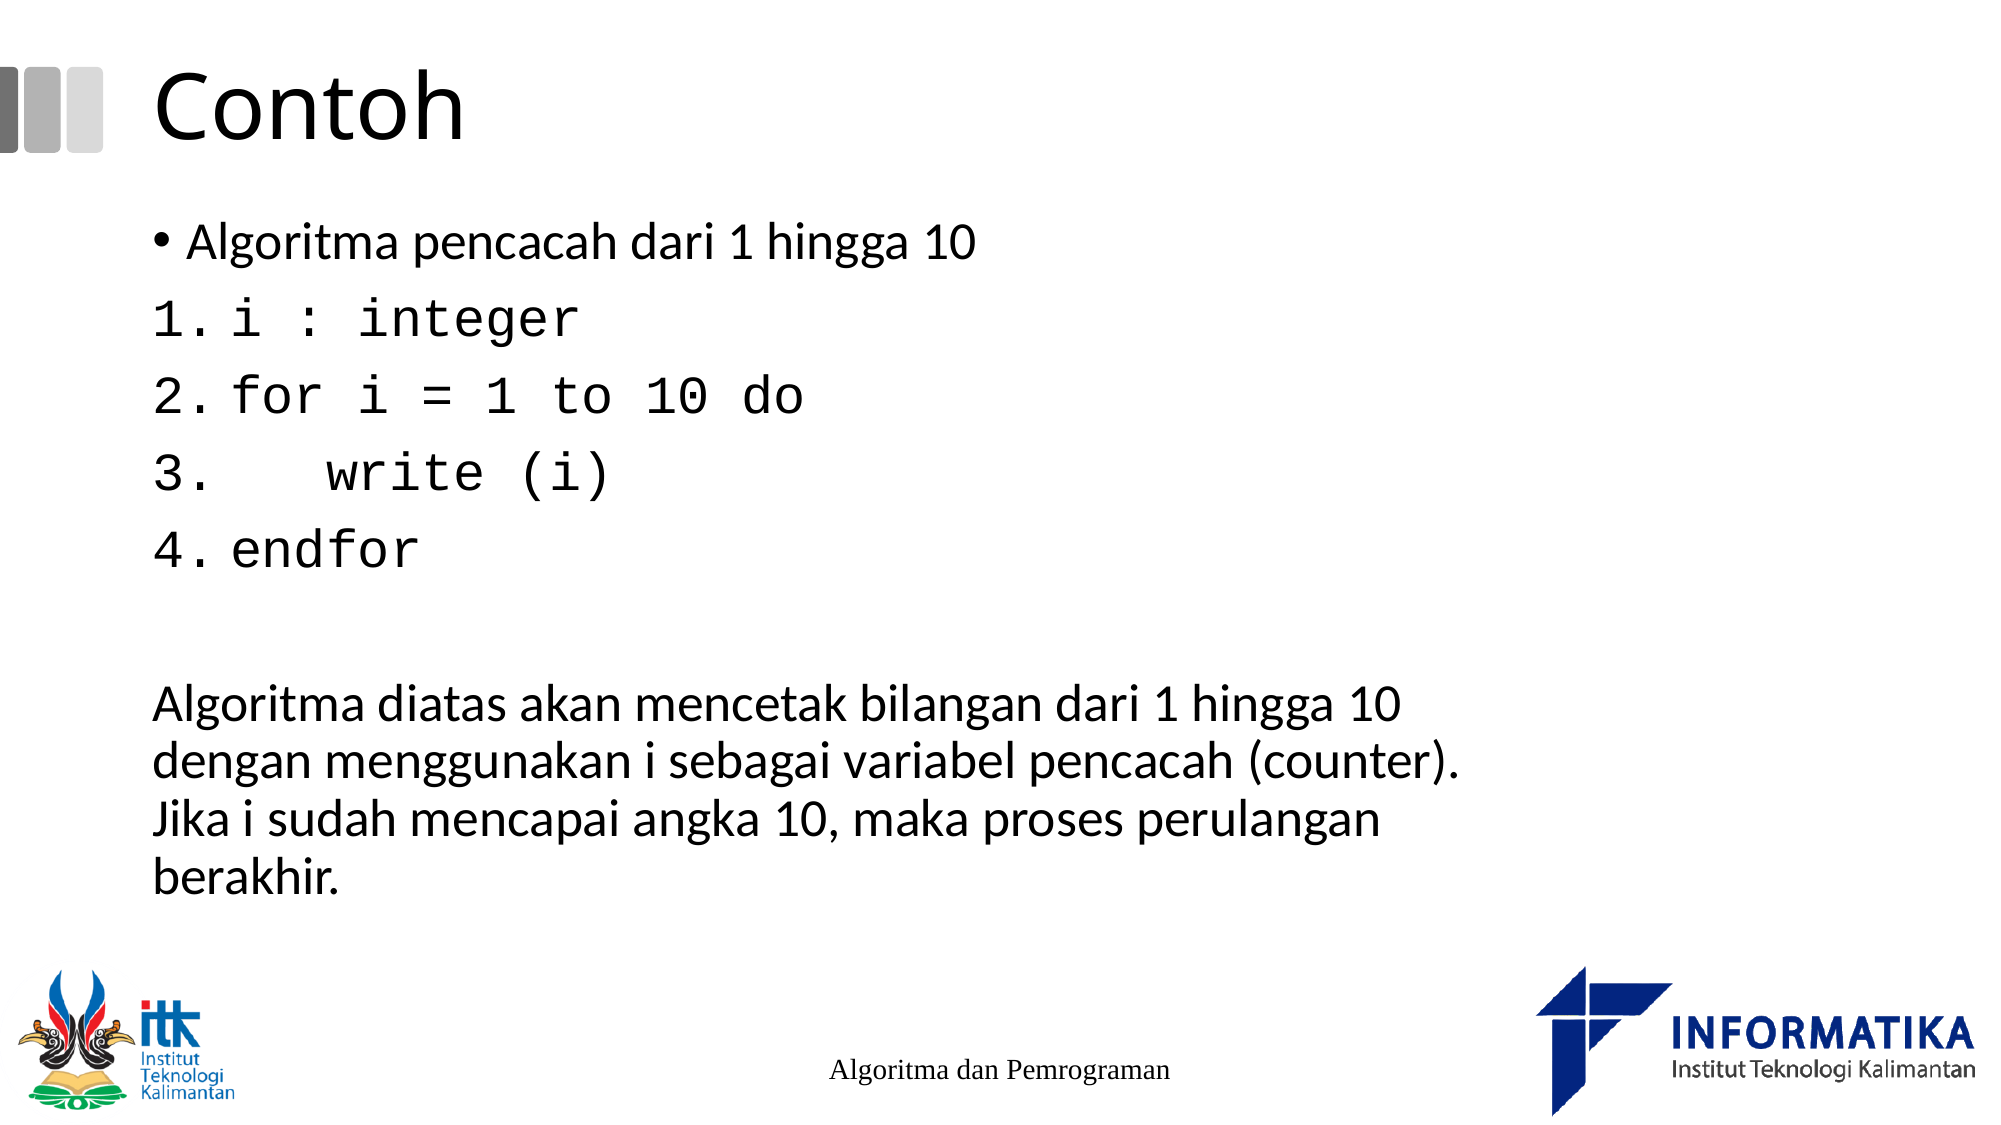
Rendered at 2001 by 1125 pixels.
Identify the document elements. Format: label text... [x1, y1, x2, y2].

title Contoh [137, 1, 1863, 219]
picture [1534, 965, 1976, 1118]
picture [0, 935, 253, 1125]
list Algoritma pencacah dari 1 hingga 10 i : integer for i = 1 to 10 do write (i) endfor Algoritma diatas akan mencetak bilangan dari 1 hingga 10 dengan menggunakan i sebagai variabel pencacah (counter). Jika i sudah mencapai angka 10, maka proses perulangan berakhir. [137, 205, 1535, 920]
